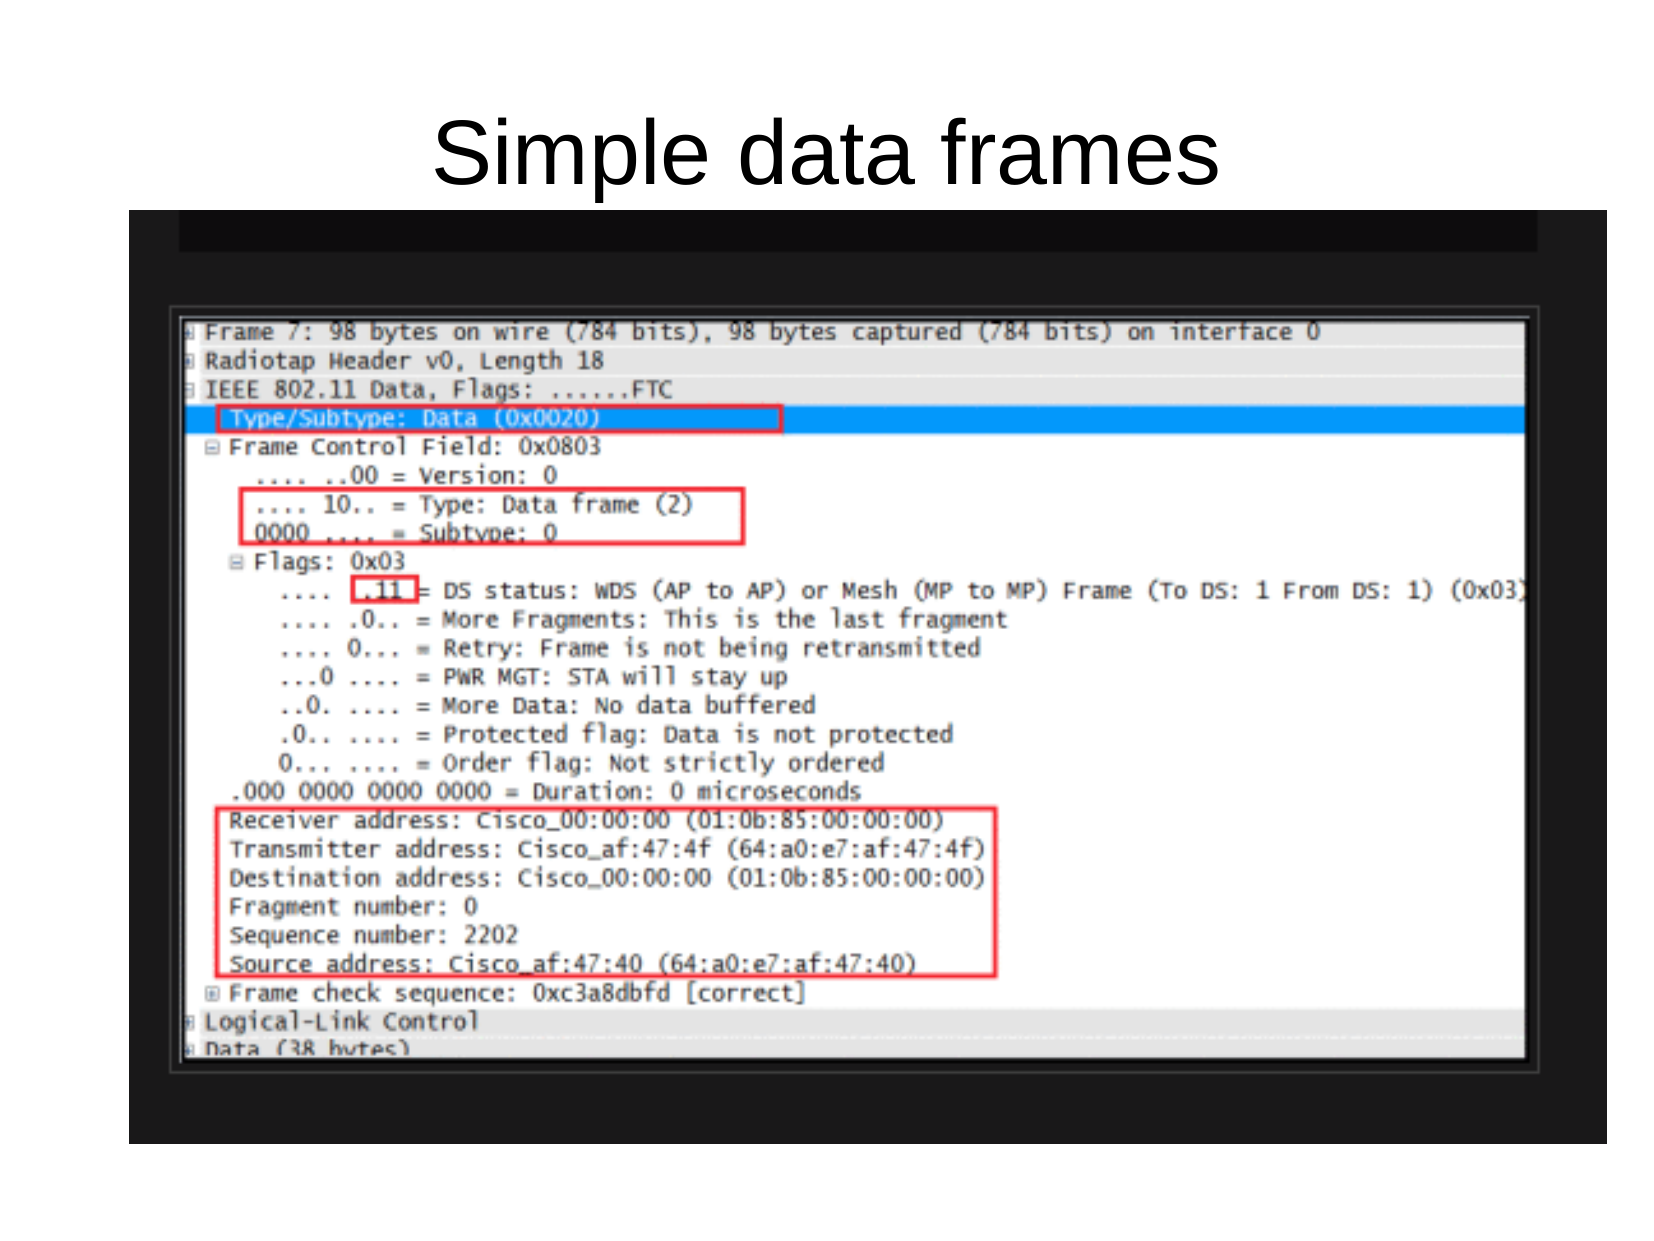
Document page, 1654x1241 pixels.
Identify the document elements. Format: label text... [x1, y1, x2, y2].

title Simple data frames [82, 49, 1571, 257]
picture [129, 210, 1607, 1144]
